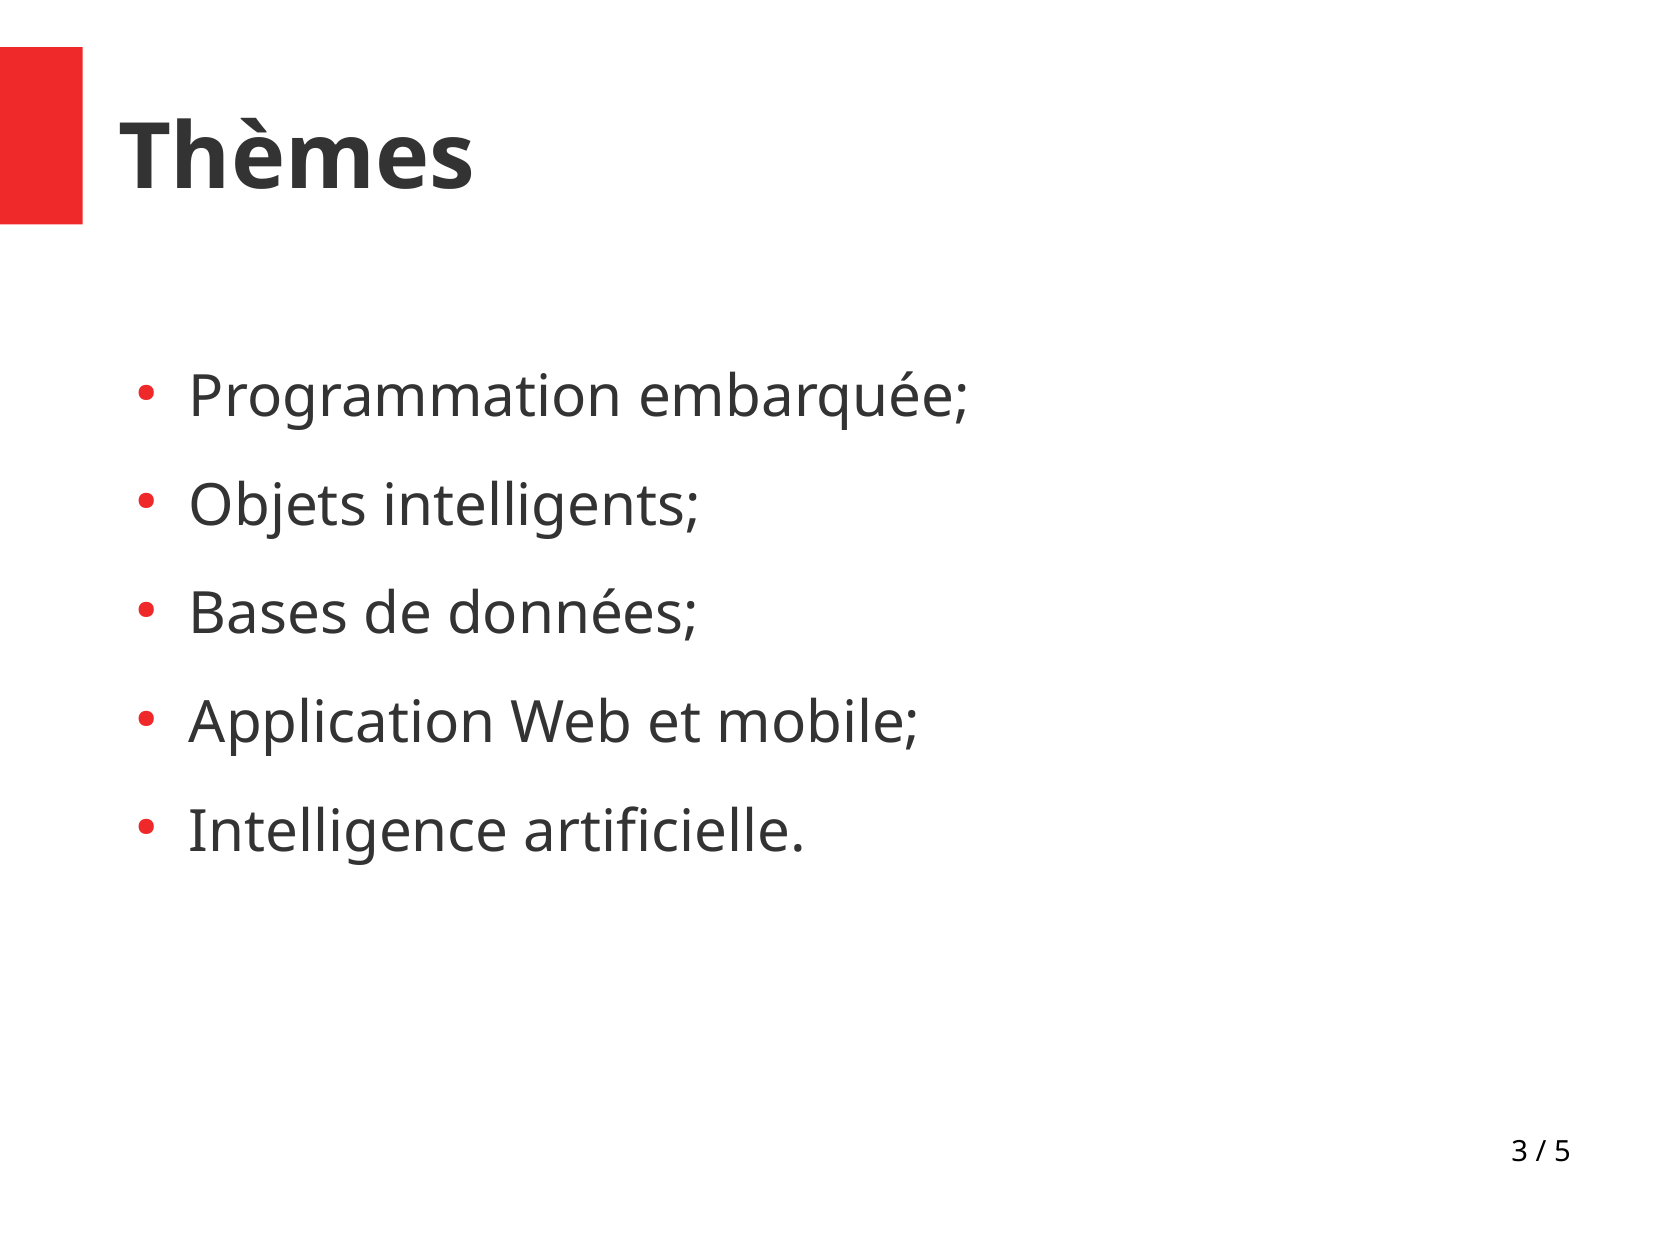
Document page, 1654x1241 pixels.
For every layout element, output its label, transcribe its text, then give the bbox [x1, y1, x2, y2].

title Thèmes [118, 49, 1571, 257]
list Programmation embarquée; Objets intelligents; Bases de données; Application Web et mobile; Intelligence artificielle. [118, 354, 1536, 1074]
